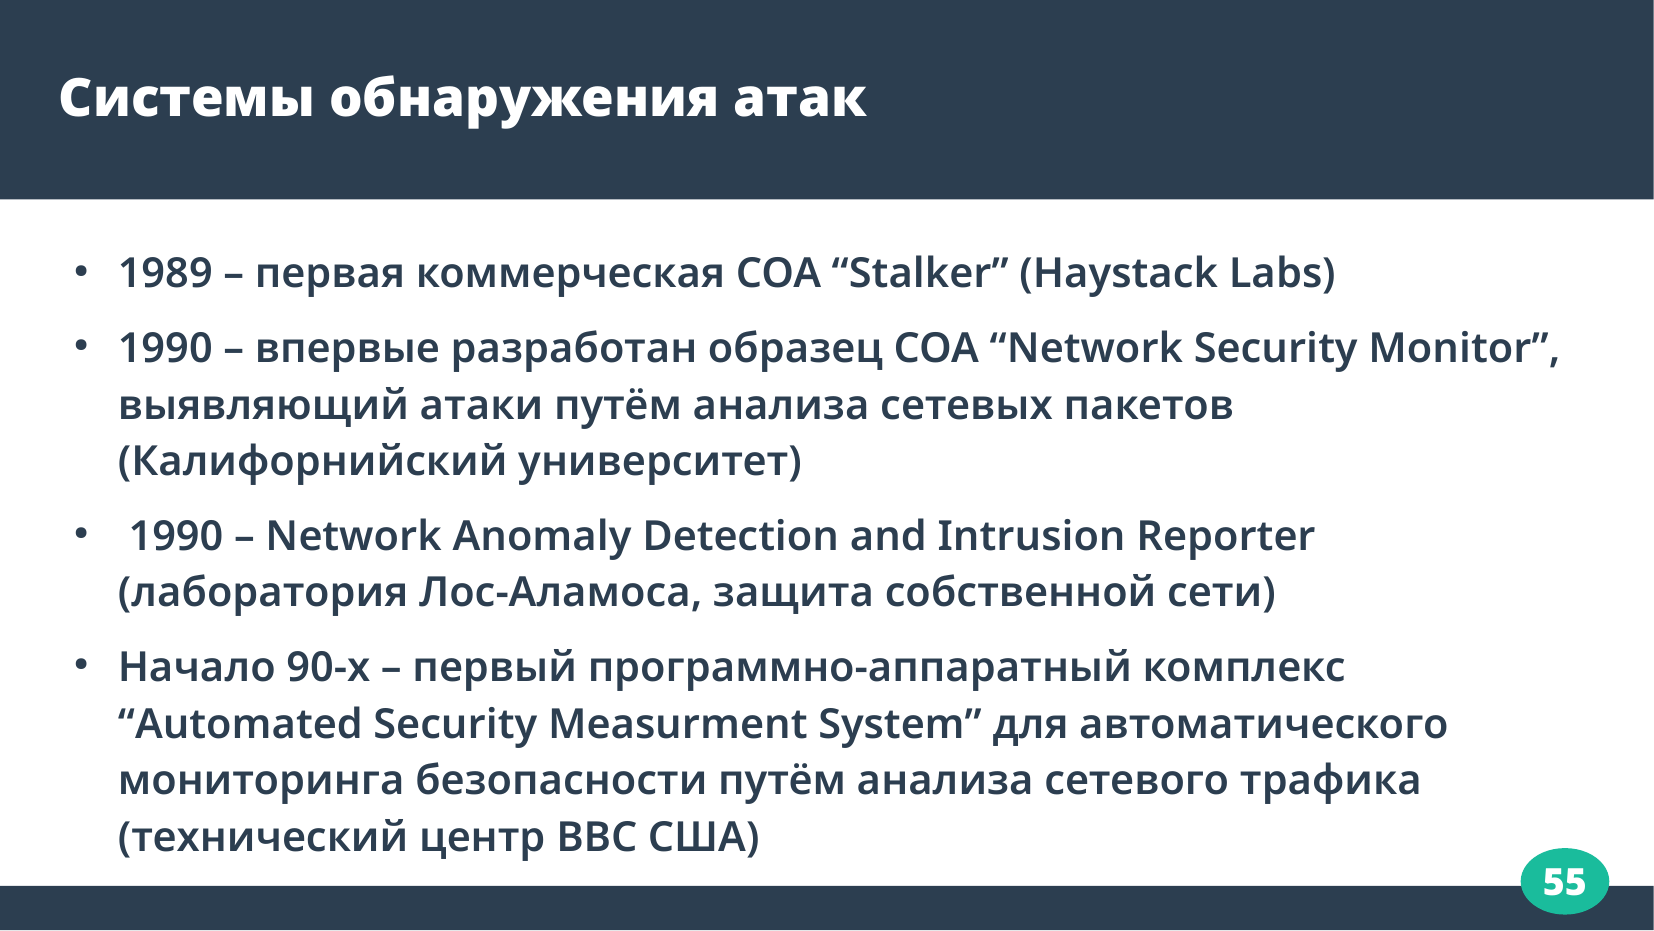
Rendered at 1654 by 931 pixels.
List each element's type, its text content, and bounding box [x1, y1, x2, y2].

title Системы обнаружения атак [59, 37, 1595, 155]
list 1989 – первая коммерческая СОА “Stalker” (Haystack Labs) 1990 – впервые разработан образец СОА “Network Security Monitor”, выявляющий атаки путём анализа сетевых пакетов (Калифорнийский университет) 1990 – Network Anomaly Detection and Intrusion Reporter (лаборатория Лос-Аламоса, защита собственной сети) Начало 90-х – первый программно-аппаратный комплекс “Automated Security Measurment System” для автоматического мониторинга безопасности путём анализа сетевого трафика (технический центр ВВС США) [59, 243, 1595, 864]
